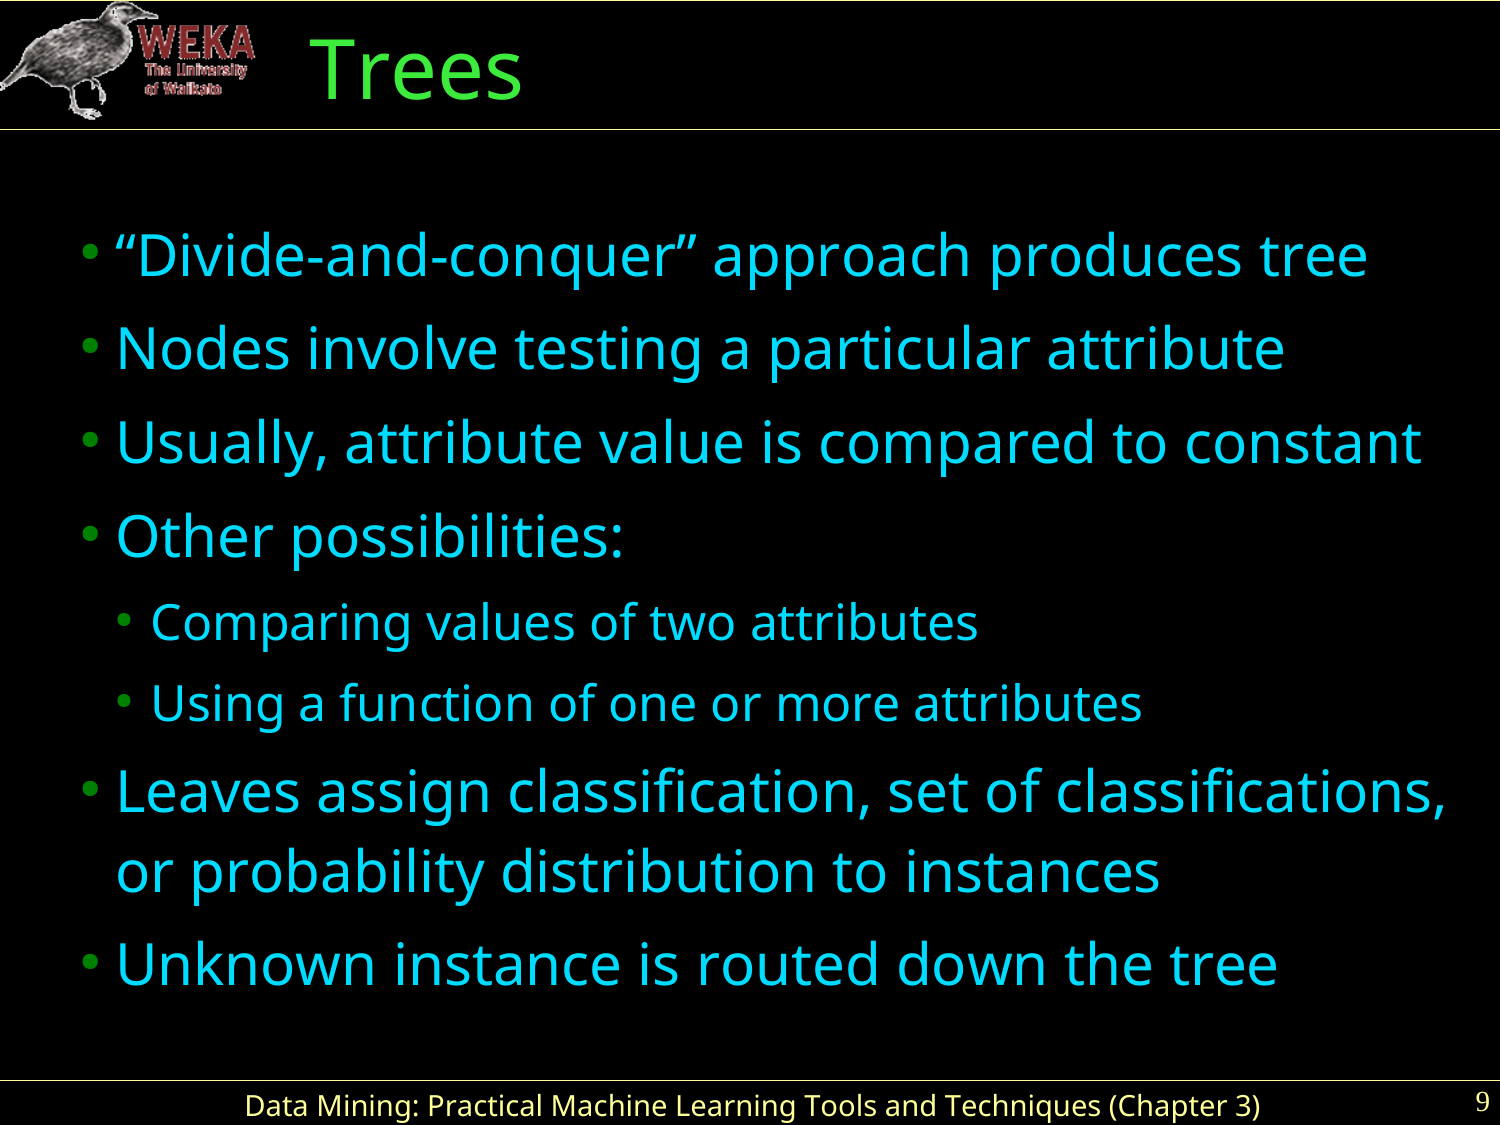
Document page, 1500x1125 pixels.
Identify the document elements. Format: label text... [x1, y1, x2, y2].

picture [0, 1, 266, 129]
text_box “Divide-and-conquer” approach produces tree Nodes involve testing a particular attribute Usually, attribute value is compared to constant Other possibilities: Comparing values of two attributes Using a function of one or more attributes Leaves assign classification, set of classifications, or probability distribution to instances Unknown instance is routed down the tree [29, 206, 1500, 1125]
title Trees [295, 0, 1500, 148]
